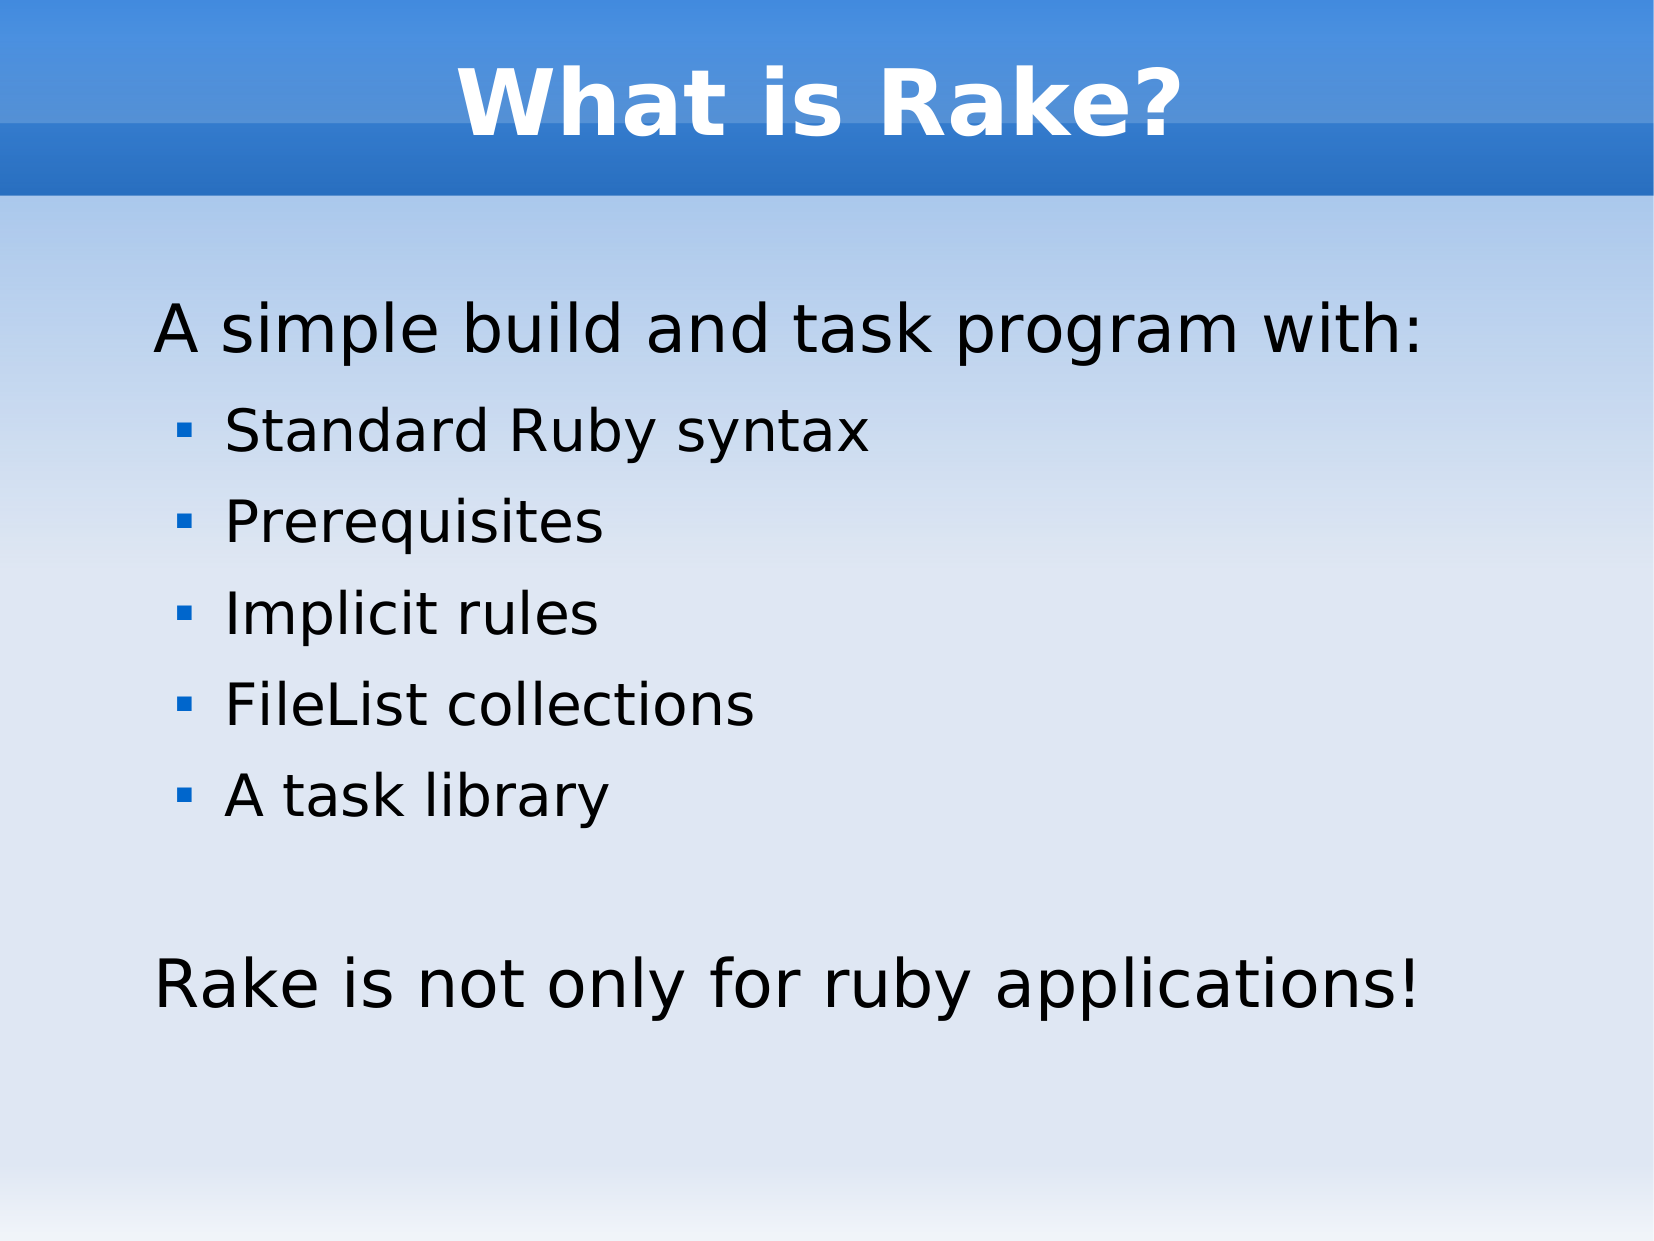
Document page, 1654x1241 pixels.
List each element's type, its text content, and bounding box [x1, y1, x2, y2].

title What is Rake? [76, 0, 1565, 208]
list A simple build and task program with: Standard Ruby syntax Prerequisites Implicit rules FileList collections A task library Rake is not only for ruby applications! [82, 290, 1571, 1109]
picture [0, 0, 1654, 1241]
